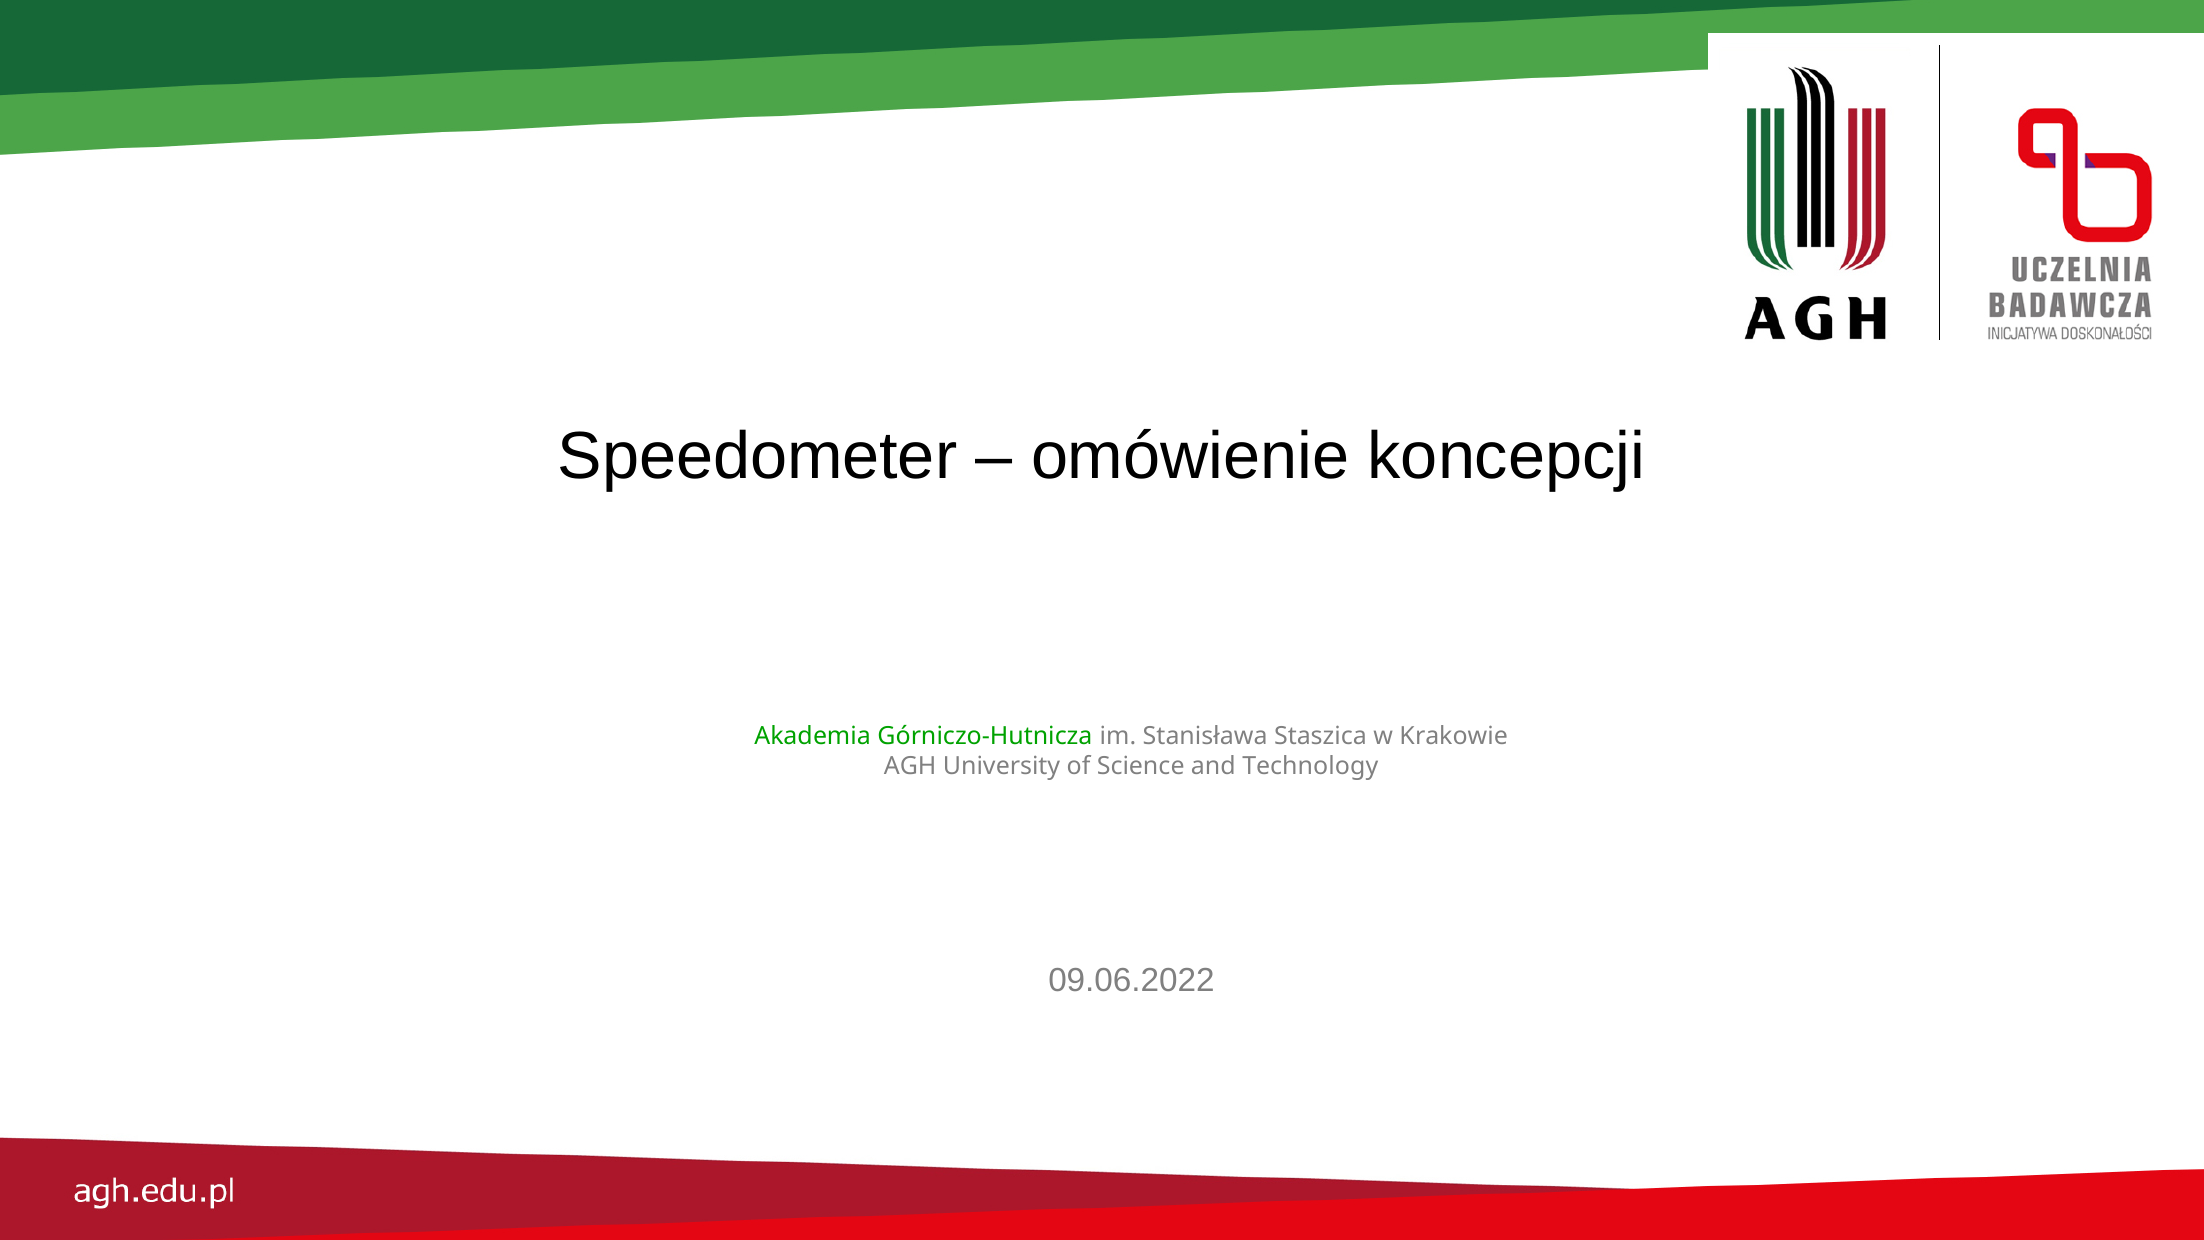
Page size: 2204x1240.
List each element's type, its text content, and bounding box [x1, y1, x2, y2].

picture [0, 0, 2204, 1240]
text_box Speedometer – omówienie koncepcji [547, 404, 1657, 500]
text_box 09.06.2022 [1040, 949, 1223, 1006]
text_box Akademia Górniczo-Hutnicza im. Stanisława Staszica w Krakowie AGH University of Science and Technology [625, 712, 1638, 788]
